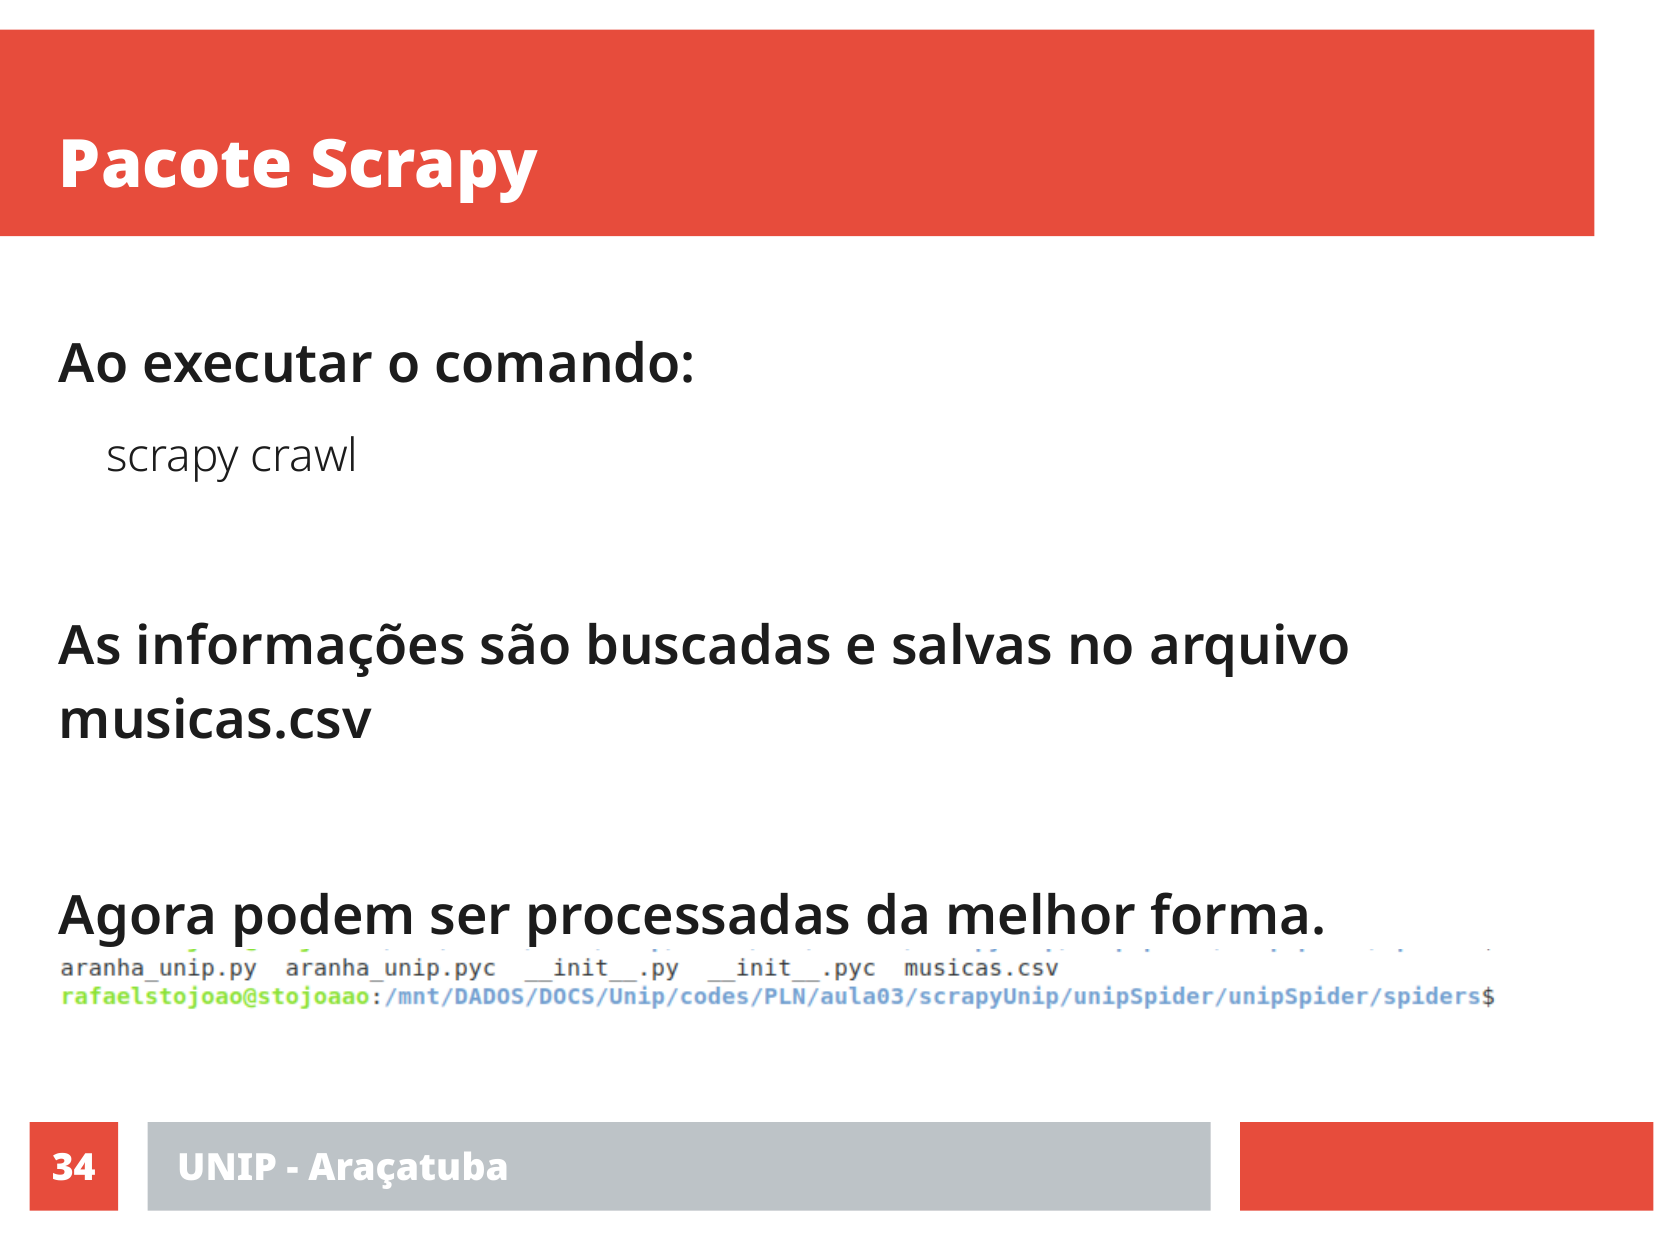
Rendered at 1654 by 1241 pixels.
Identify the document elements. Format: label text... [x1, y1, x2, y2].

picture [59, 949, 1505, 1028]
list Ao executar o comando: scrapy crawl As informações são buscadas e salvas no arquivo musicas.csv Agora podem ser processadas da melhor forma. [59, 324, 1565, 1093]
title Pacote Scrapy [59, 59, 1595, 207]
